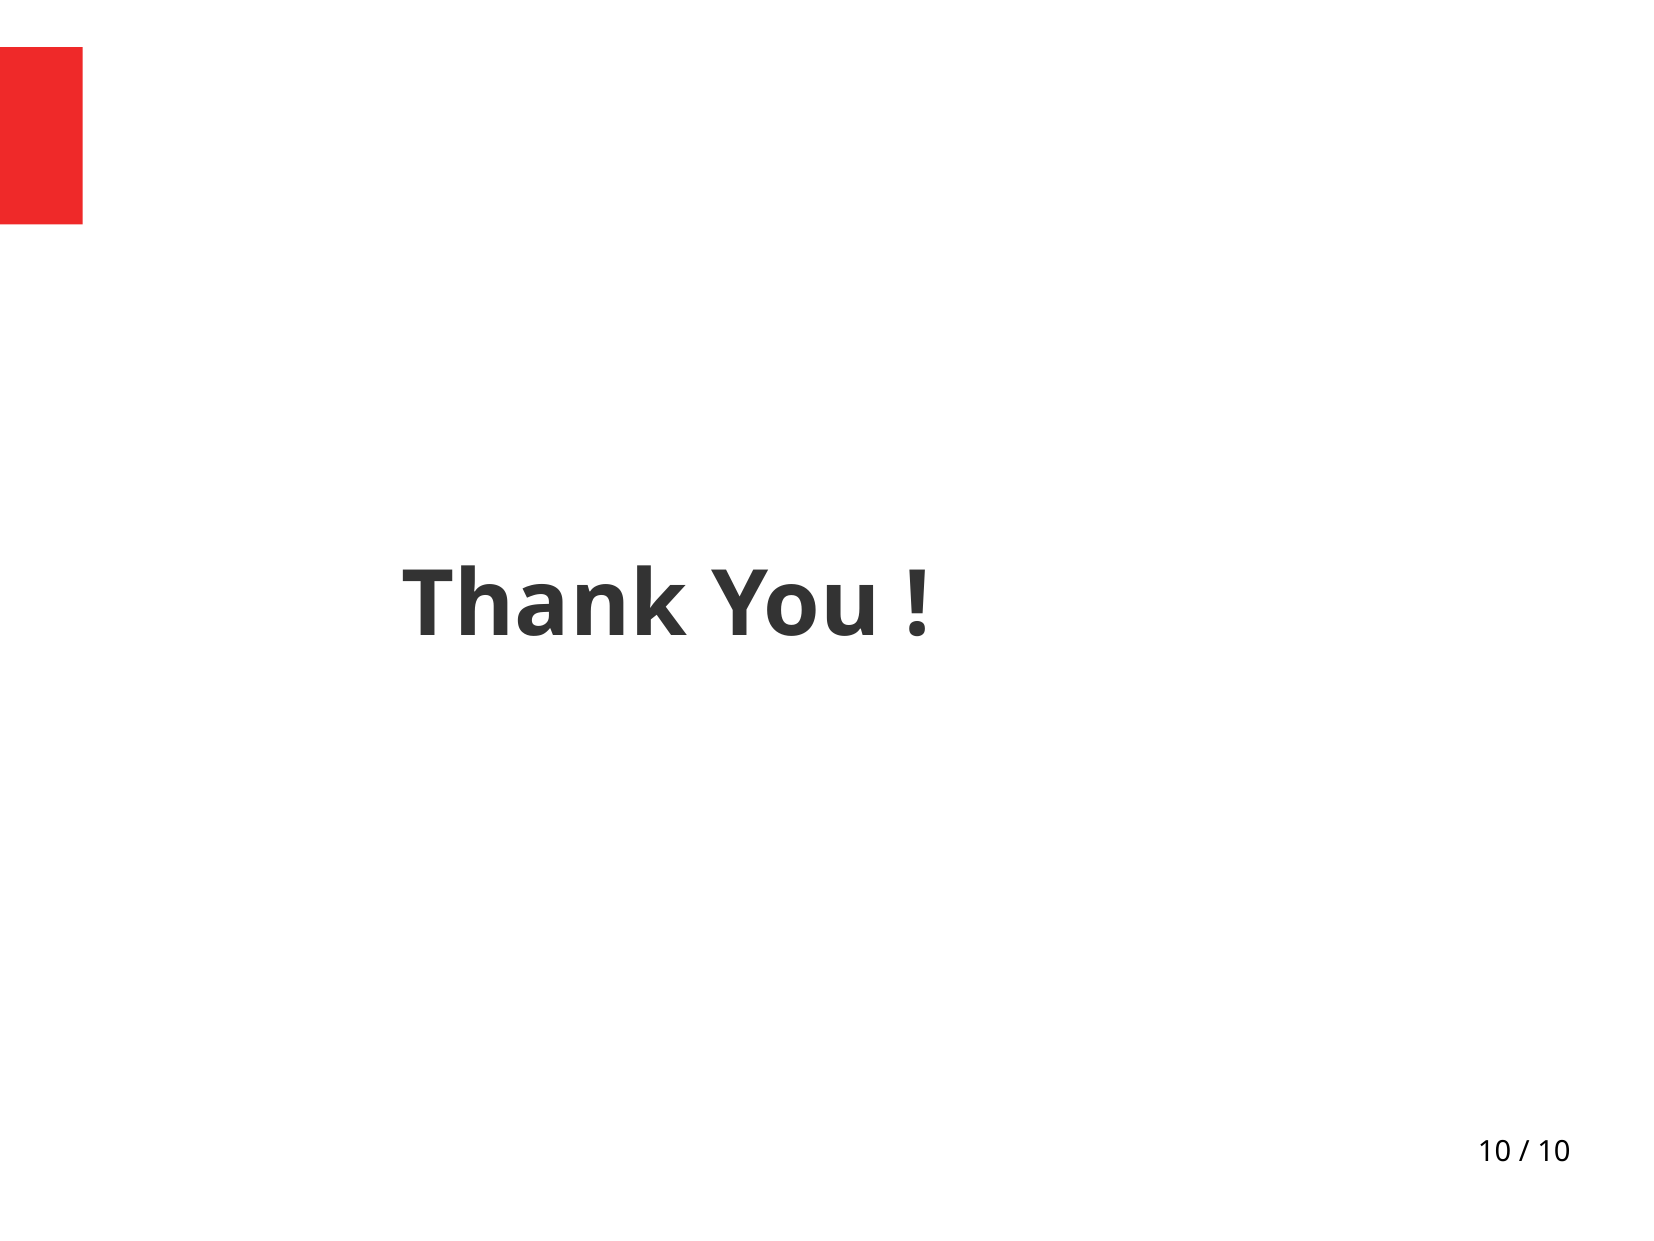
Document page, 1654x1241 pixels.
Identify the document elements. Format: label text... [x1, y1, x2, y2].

title Thank You ! [401, 496, 1654, 704]
